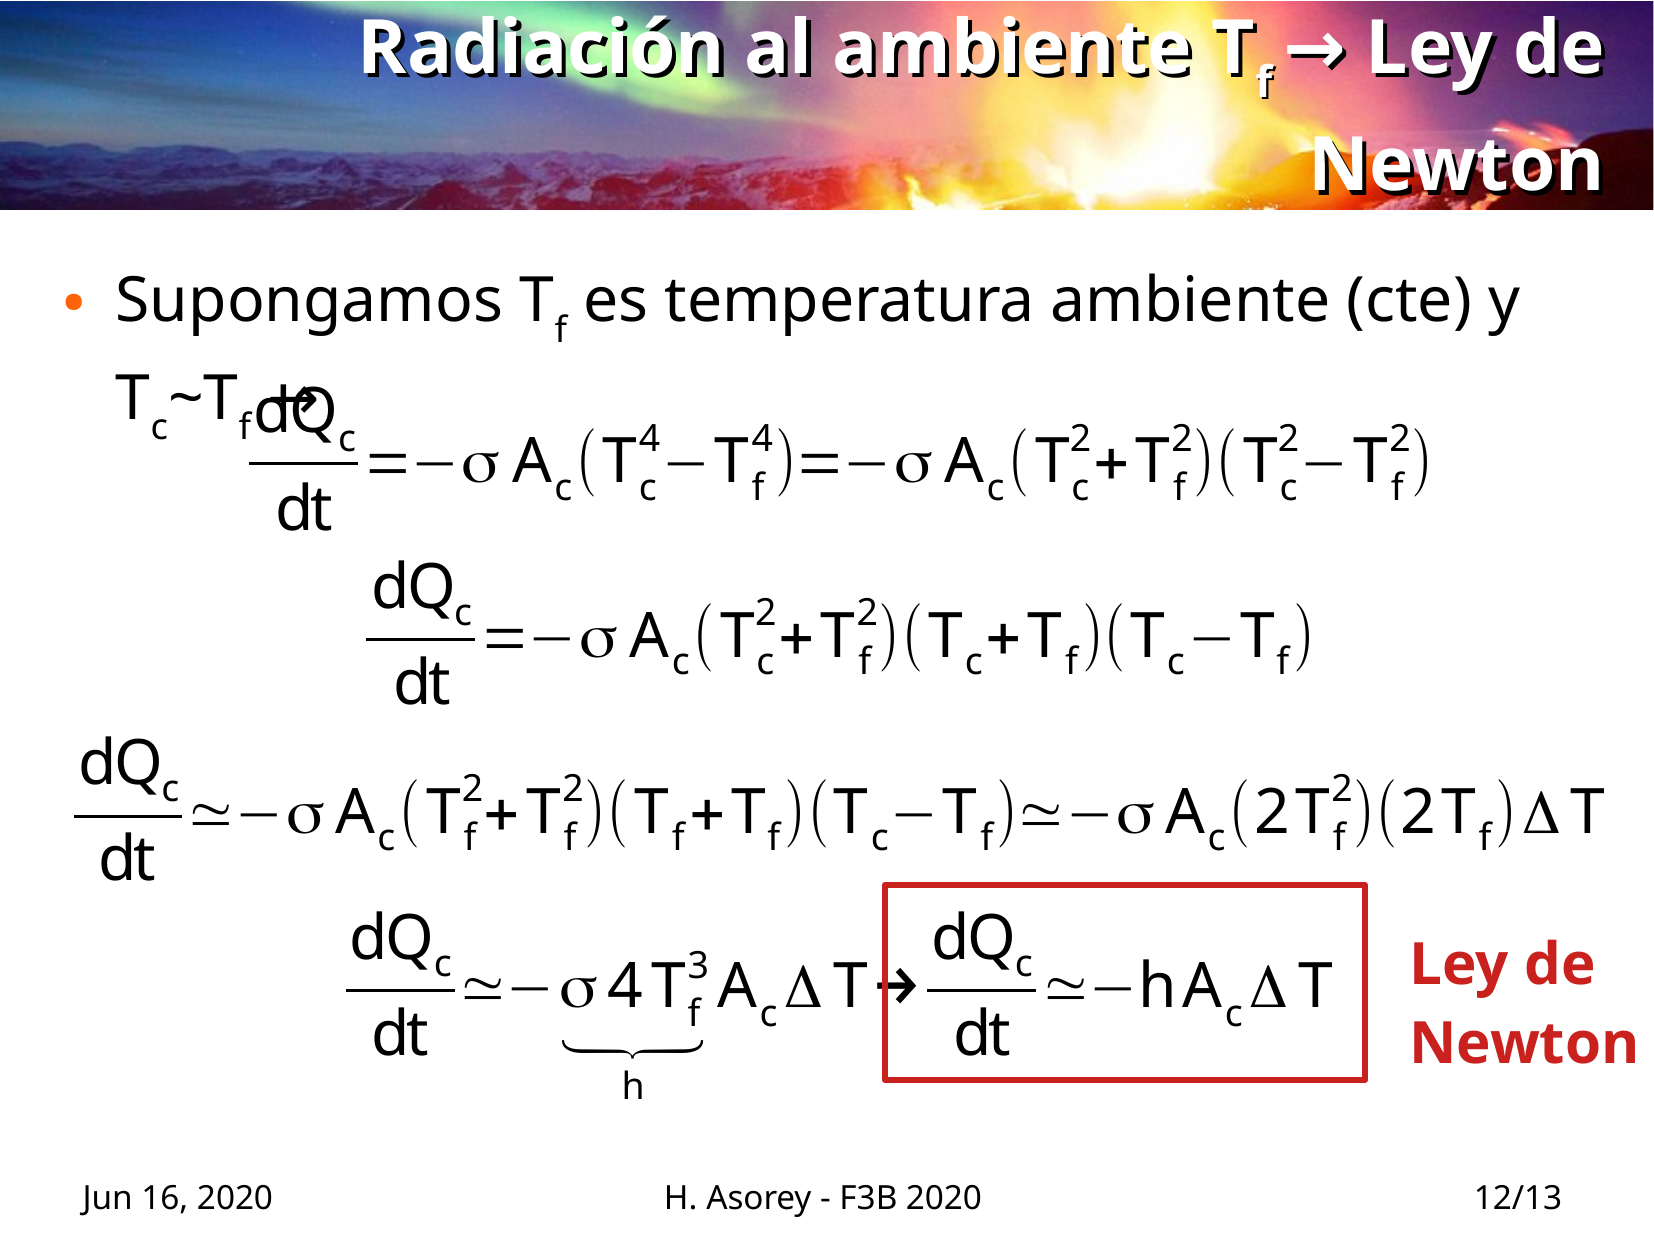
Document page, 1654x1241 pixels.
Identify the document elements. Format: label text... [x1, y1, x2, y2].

title Radiación al ambiente Tf → Ley de Newton [45, 15, 1606, 191]
text_box Ley de Newton [1395, 915, 1623, 1072]
list Supongamos Tf es temperatura ambiente (cte) y Tc~Tf → [45, 255, 1606, 1156]
picture [0, 1, 1654, 210]
chart [64, 372, 1613, 1110]
